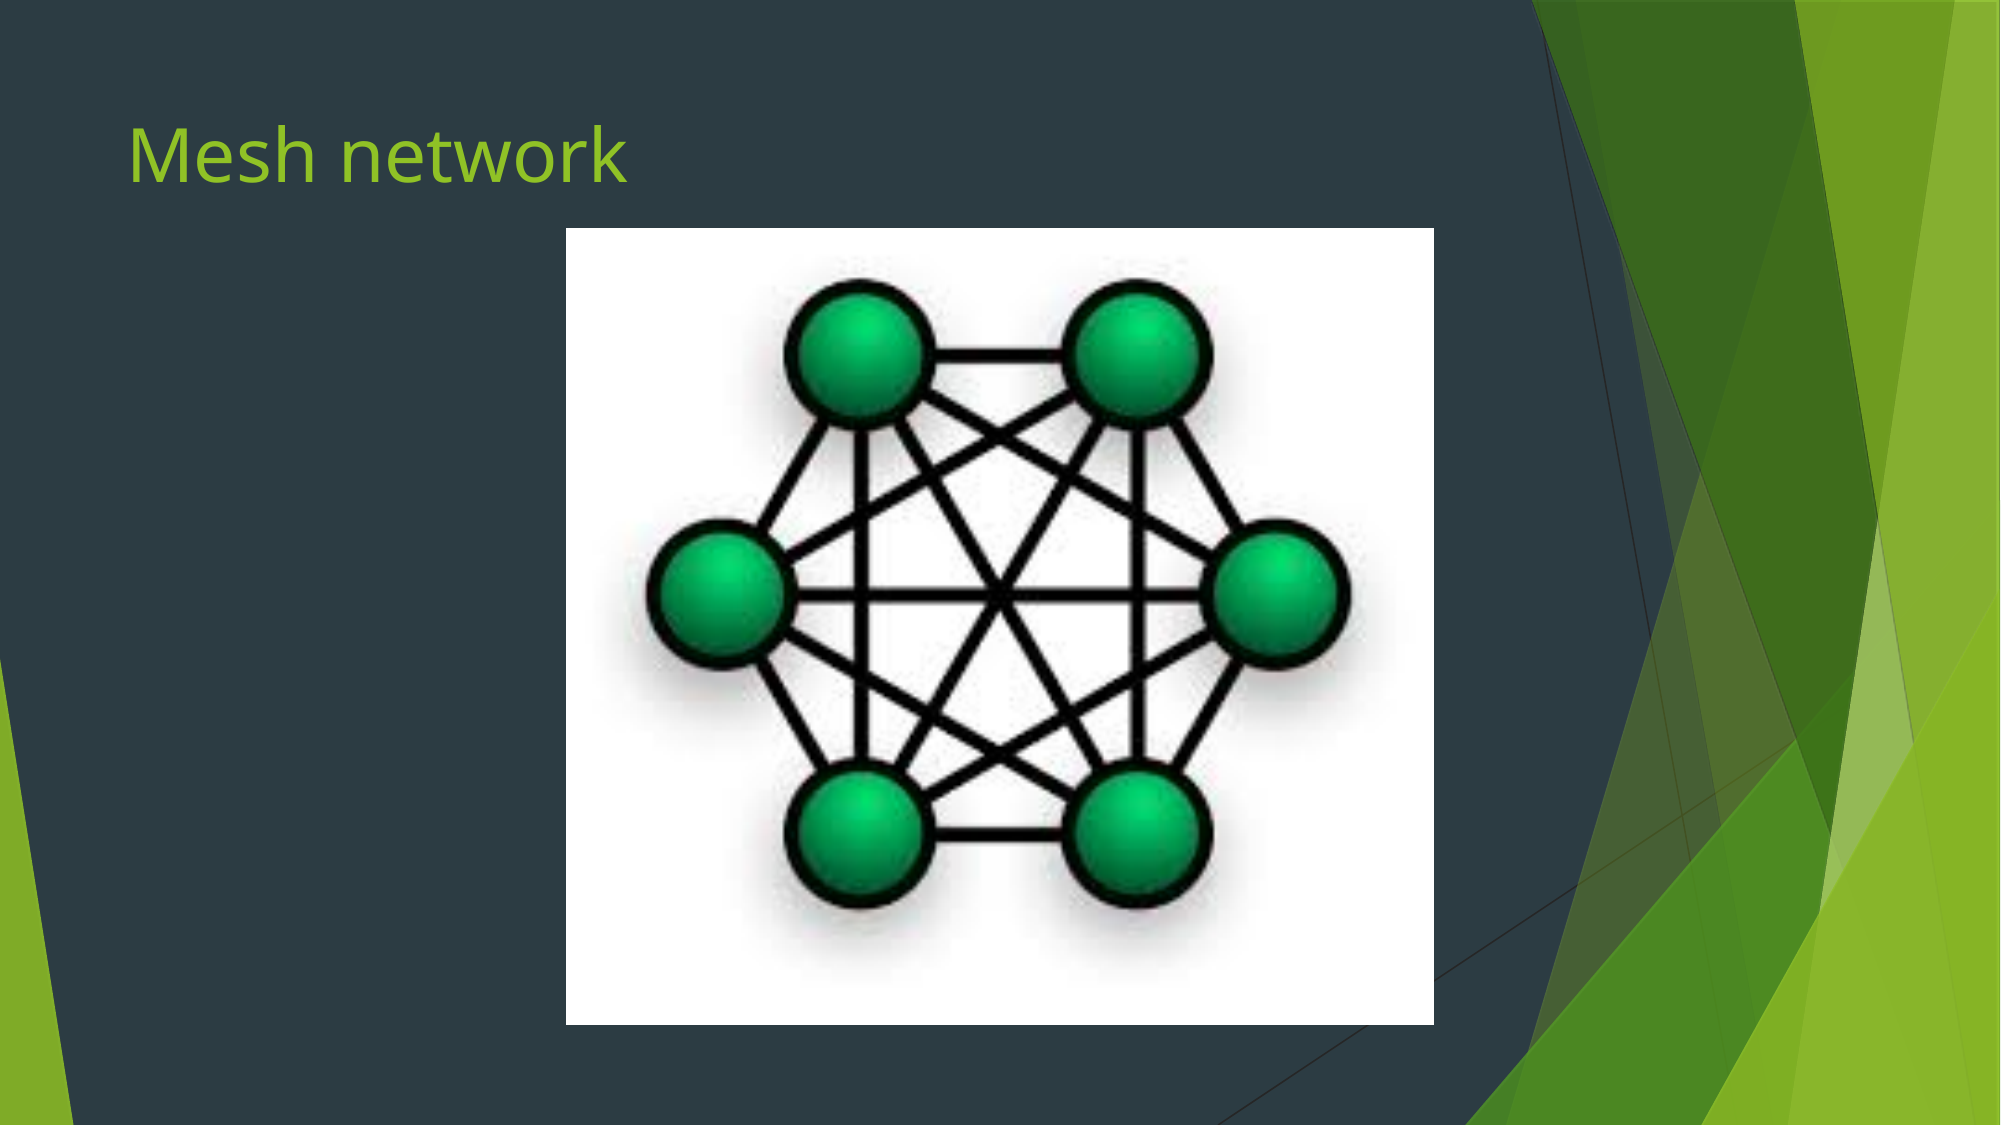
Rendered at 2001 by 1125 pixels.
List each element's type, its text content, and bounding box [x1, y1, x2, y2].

picture [566, 228, 1434, 1025]
title Mesh network [111, 99, 1522, 317]
